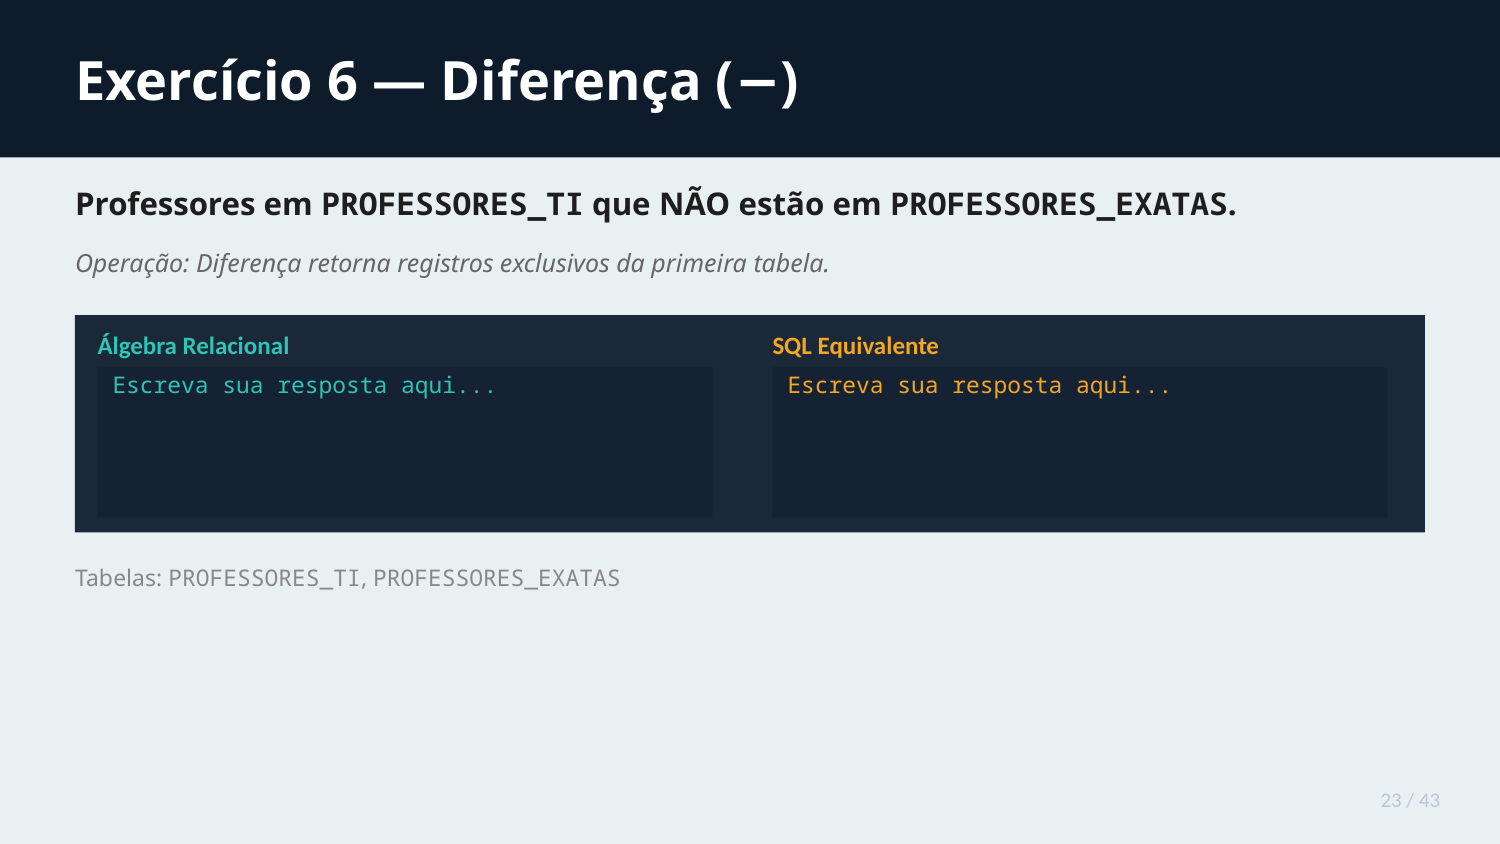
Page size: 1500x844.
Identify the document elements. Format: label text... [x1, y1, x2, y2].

text_box Professores em PROFESSORES_TI que NÃO estão em PROFESSORES_EXATAS. [74, 172, 1425, 233]
text_box SQL Equivalente [772, 322, 1388, 367]
text_box Exercício 6 — Diferença (−) [74, 22, 1425, 135]
text_box [74, 315, 1425, 533]
text_box Escreva sua resposta aqui... [112, 370, 698, 513]
text_box [0, 0, 1500, 158]
text_box Tabelas: PROFESSORES_TI, PROFESSORES_EXATAS [74, 554, 1425, 600]
text_box Operação: Diferença retorna registros exclusivos da primeira tabela. [74, 239, 1425, 285]
text_box 23 / 43 [1274, 772, 1455, 825]
text_box Álgebra Relacional [97, 322, 713, 367]
text_box Escreva sua resposta aqui... [787, 370, 1373, 513]
